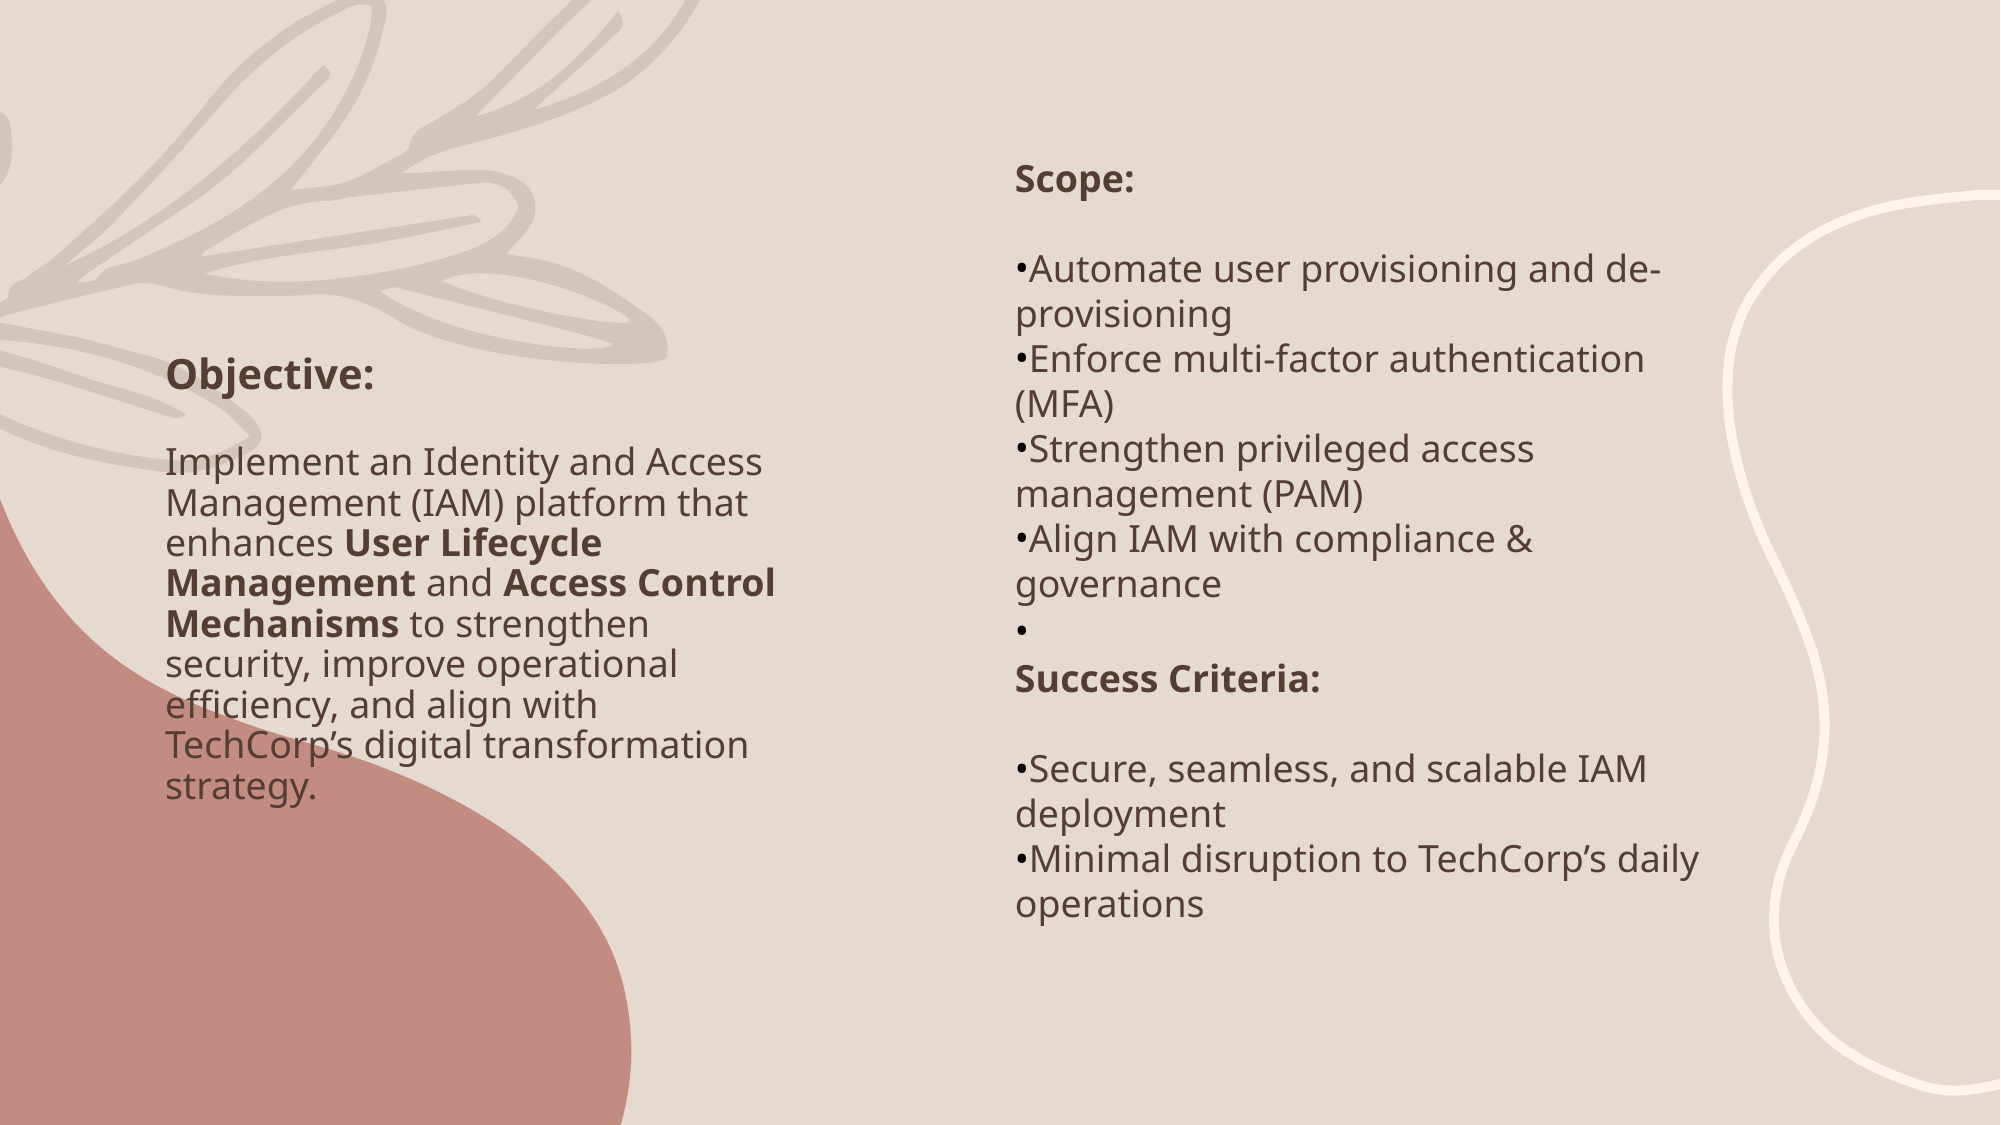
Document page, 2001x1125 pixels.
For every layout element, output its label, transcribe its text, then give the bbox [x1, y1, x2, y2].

title Objective: Implement an Identity and Access Management (IAM) platform that enhances User Lifecycle Management and Access Control Mechanisms to strengthen security, improve operational efficiency, and align with TechCorp’s digital transformation strategy. [150, 231, 796, 960]
list Scope: Automate user provisioning and de-provisioning Enforce multi-factor authentication (MFA) Strengthen privileged access management (PAM) Align IAM with compliance & governance Success Criteria: Secure, seamless, and scalable IAM deployment Minimal disruption to TechCorp’s daily operations [999, 145, 1745, 980]
